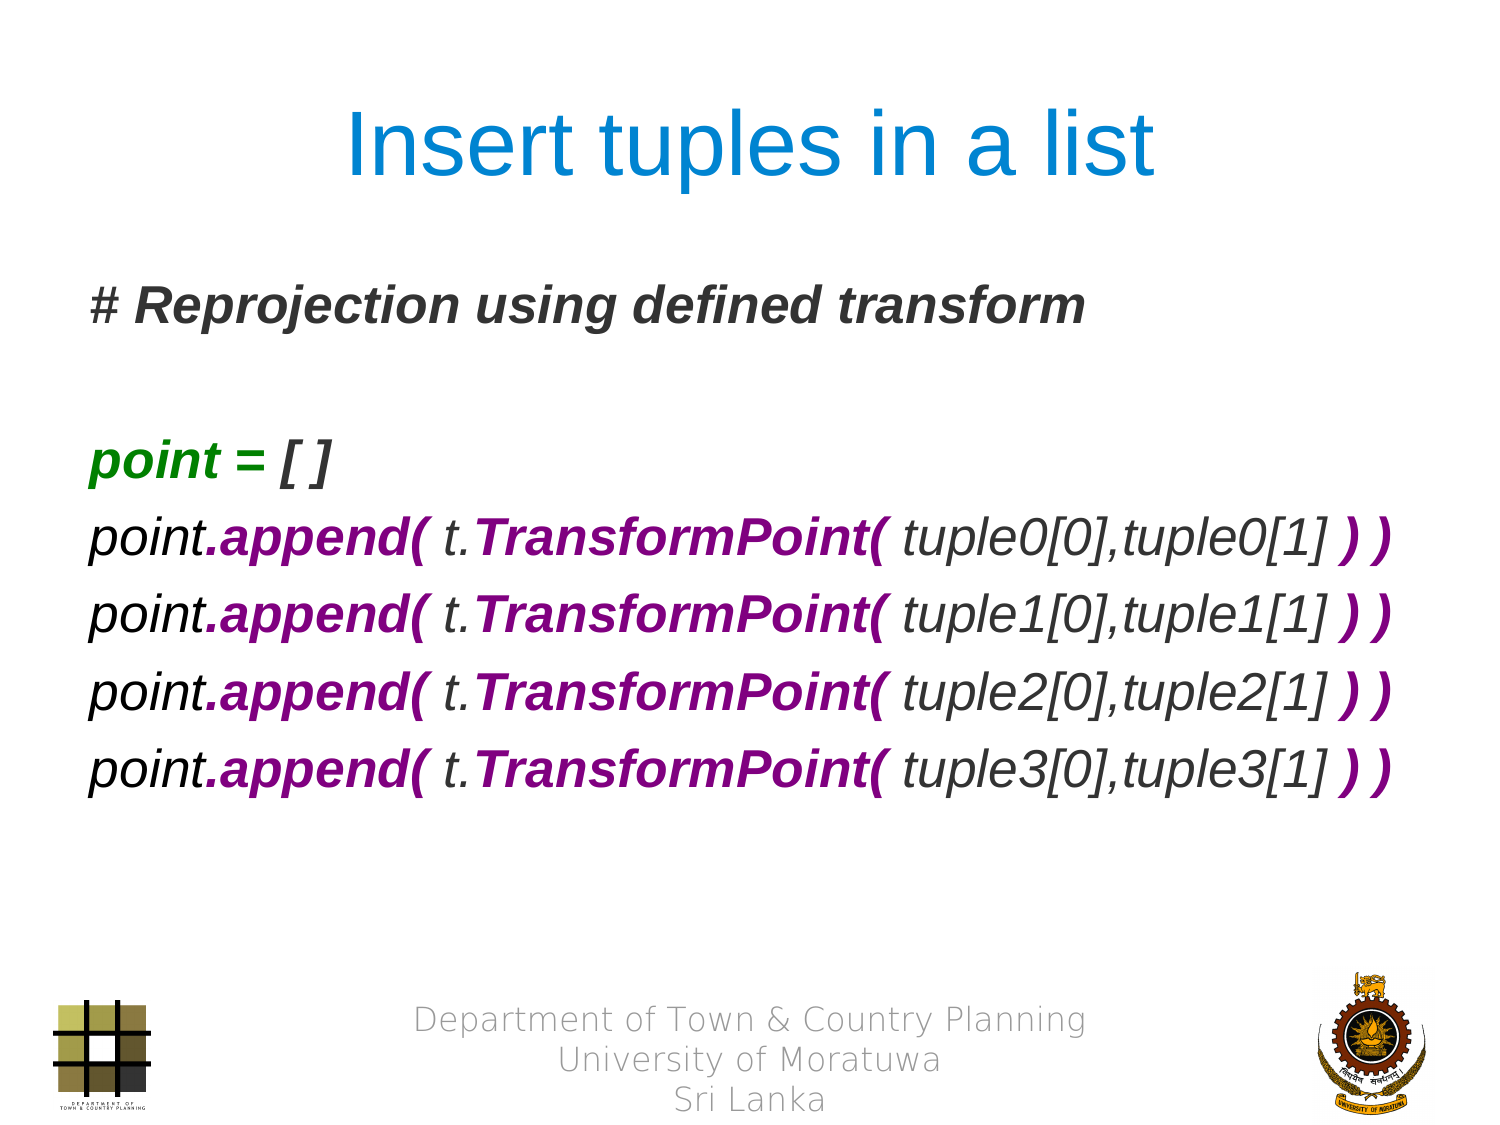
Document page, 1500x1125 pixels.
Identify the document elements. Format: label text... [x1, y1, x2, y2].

picture [53, 1000, 151, 1110]
list # Reprojection using defined transform point = [ ] point.append( t.TransformPoint( tuple0[0],tuple0[1] ) ) point.append( t.TransformPoint( tuple1[0],tuple1[1] ) ) point.append( t.TransformPoint( tuple2[0],tuple2[1] ) ) point.append( t.TransformPoint( tuple3[0],tuple3[1] ) ) [75, 262, 1426, 916]
title Insert tuples in a list [75, 45, 1426, 233]
picture [1312, 966, 1435, 1125]
